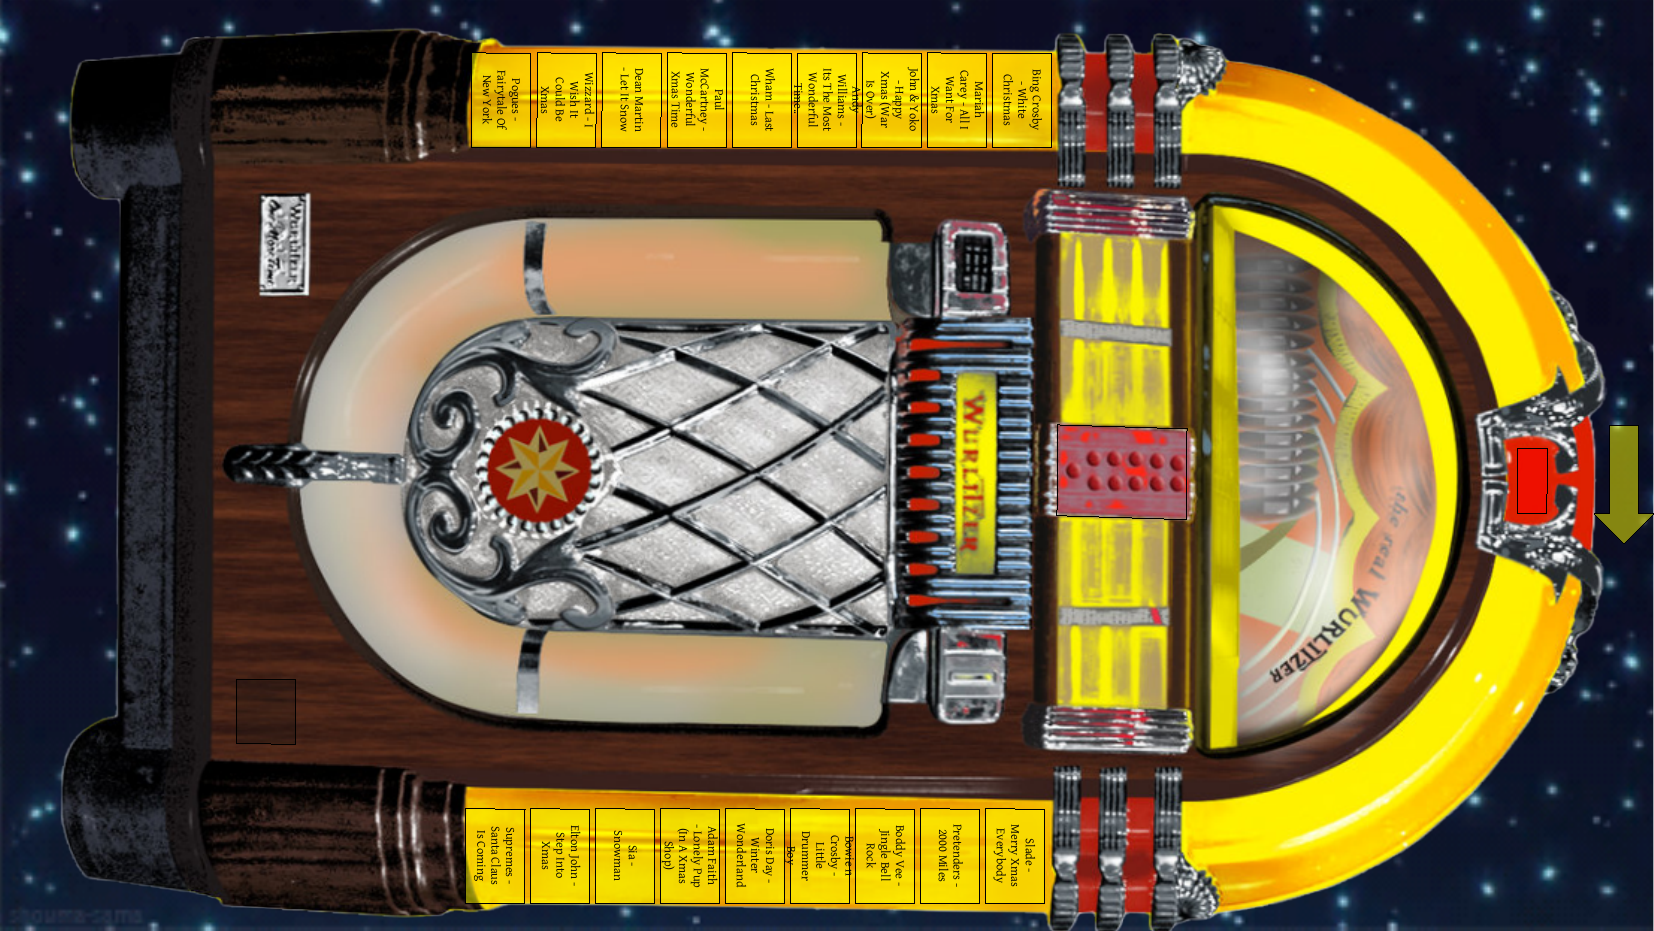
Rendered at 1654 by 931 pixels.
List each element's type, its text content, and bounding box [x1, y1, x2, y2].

text_box Mariah Carey - All I Want For Xmas [927, 52, 987, 148]
text_box [1594, 425, 1654, 544]
text_box Slade - Merry Xmas Everybody [985, 808, 1045, 904]
text_box Wizzard - I Wish It Could Be Xmas [536, 52, 597, 148]
text_box Doris Day - Winter Wonderland [725, 808, 785, 904]
text_box Bowie n Crosby - Little Drummer Boy [790, 808, 850, 904]
text_box Wham - Last Christmas [732, 52, 792, 148]
text_box Boddy Vee - Jingle Bell Rock [855, 808, 915, 904]
text_box Elton John - Step Into Xmas [530, 808, 590, 904]
text_box [1056, 424, 1188, 520]
text_box Sia - Snowman [595, 808, 655, 904]
text_box Paul McCartney - Wonderful Xmas Time [667, 52, 727, 148]
picture [0, 0, 1654, 931]
text_box Bing Crosby - White Christmas [992, 53, 1052, 148]
text_box Adam Faith - Lonely Pup (In A Xmas Shop) [660, 808, 720, 904]
text_box John & Yoko - Happy Xmas (War Is Over) [861, 52, 922, 148]
text_box Supremes - Santa Claus Is Coming [465, 808, 526, 904]
text_box Andy Williams - Its The Most Wonderful Time.. [797, 53, 857, 148]
text_box [1517, 448, 1548, 514]
text_box Pogues - Fairytale Of New York [471, 52, 531, 148]
text_box Dean Martin - Let It Snow [601, 52, 662, 148]
text_box [236, 679, 296, 745]
text_box Pretenders - 2000 Miles [920, 808, 980, 904]
